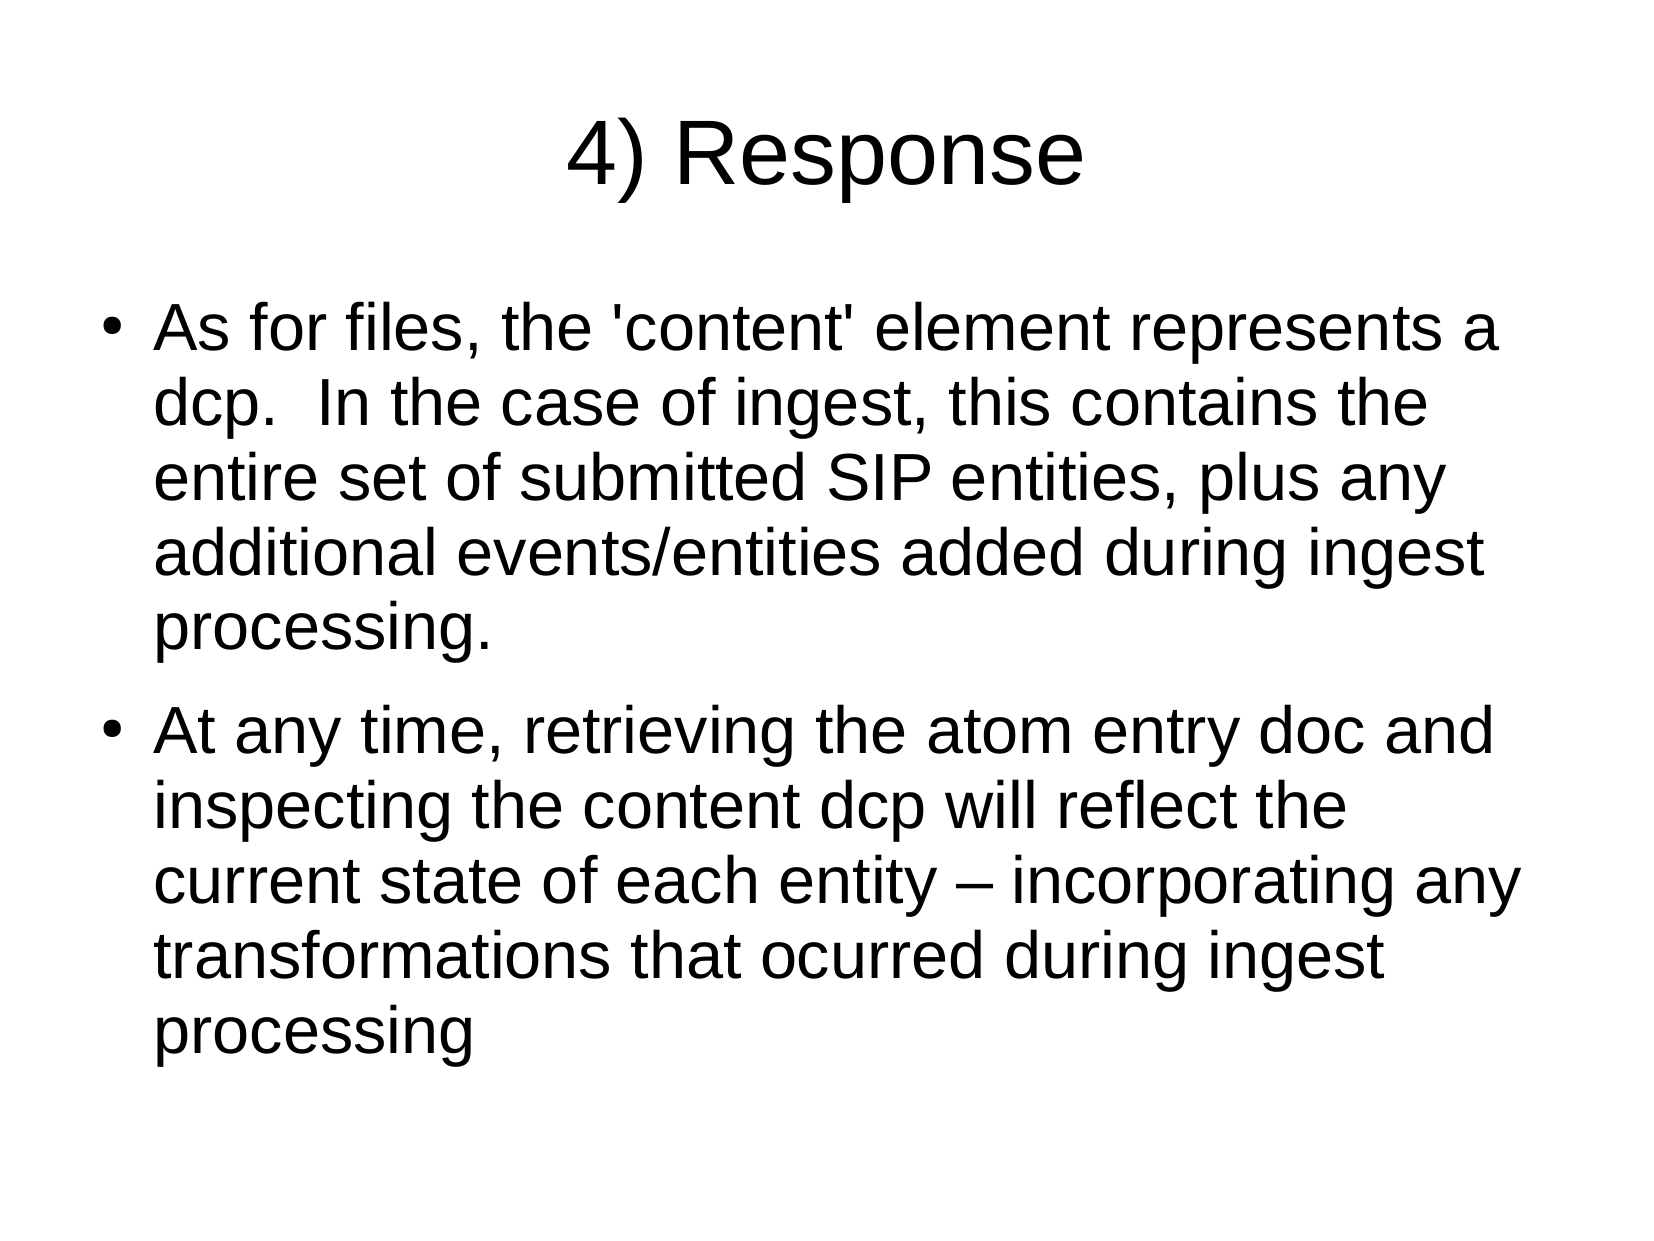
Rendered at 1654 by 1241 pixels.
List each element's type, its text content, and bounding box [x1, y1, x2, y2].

title 4) Response [82, 49, 1571, 257]
list As for files, the 'content' element represents a dcp. In the case of ingest, this contains the entire set of submitted SIP entities, plus any additional events/entities added during ingest processing. At any time, retrieving the atom entry doc and inspecting the content dcp will reflect the current state of each entity – incorporating any transformations that ocurred during ingest processing [82, 290, 1571, 1109]
